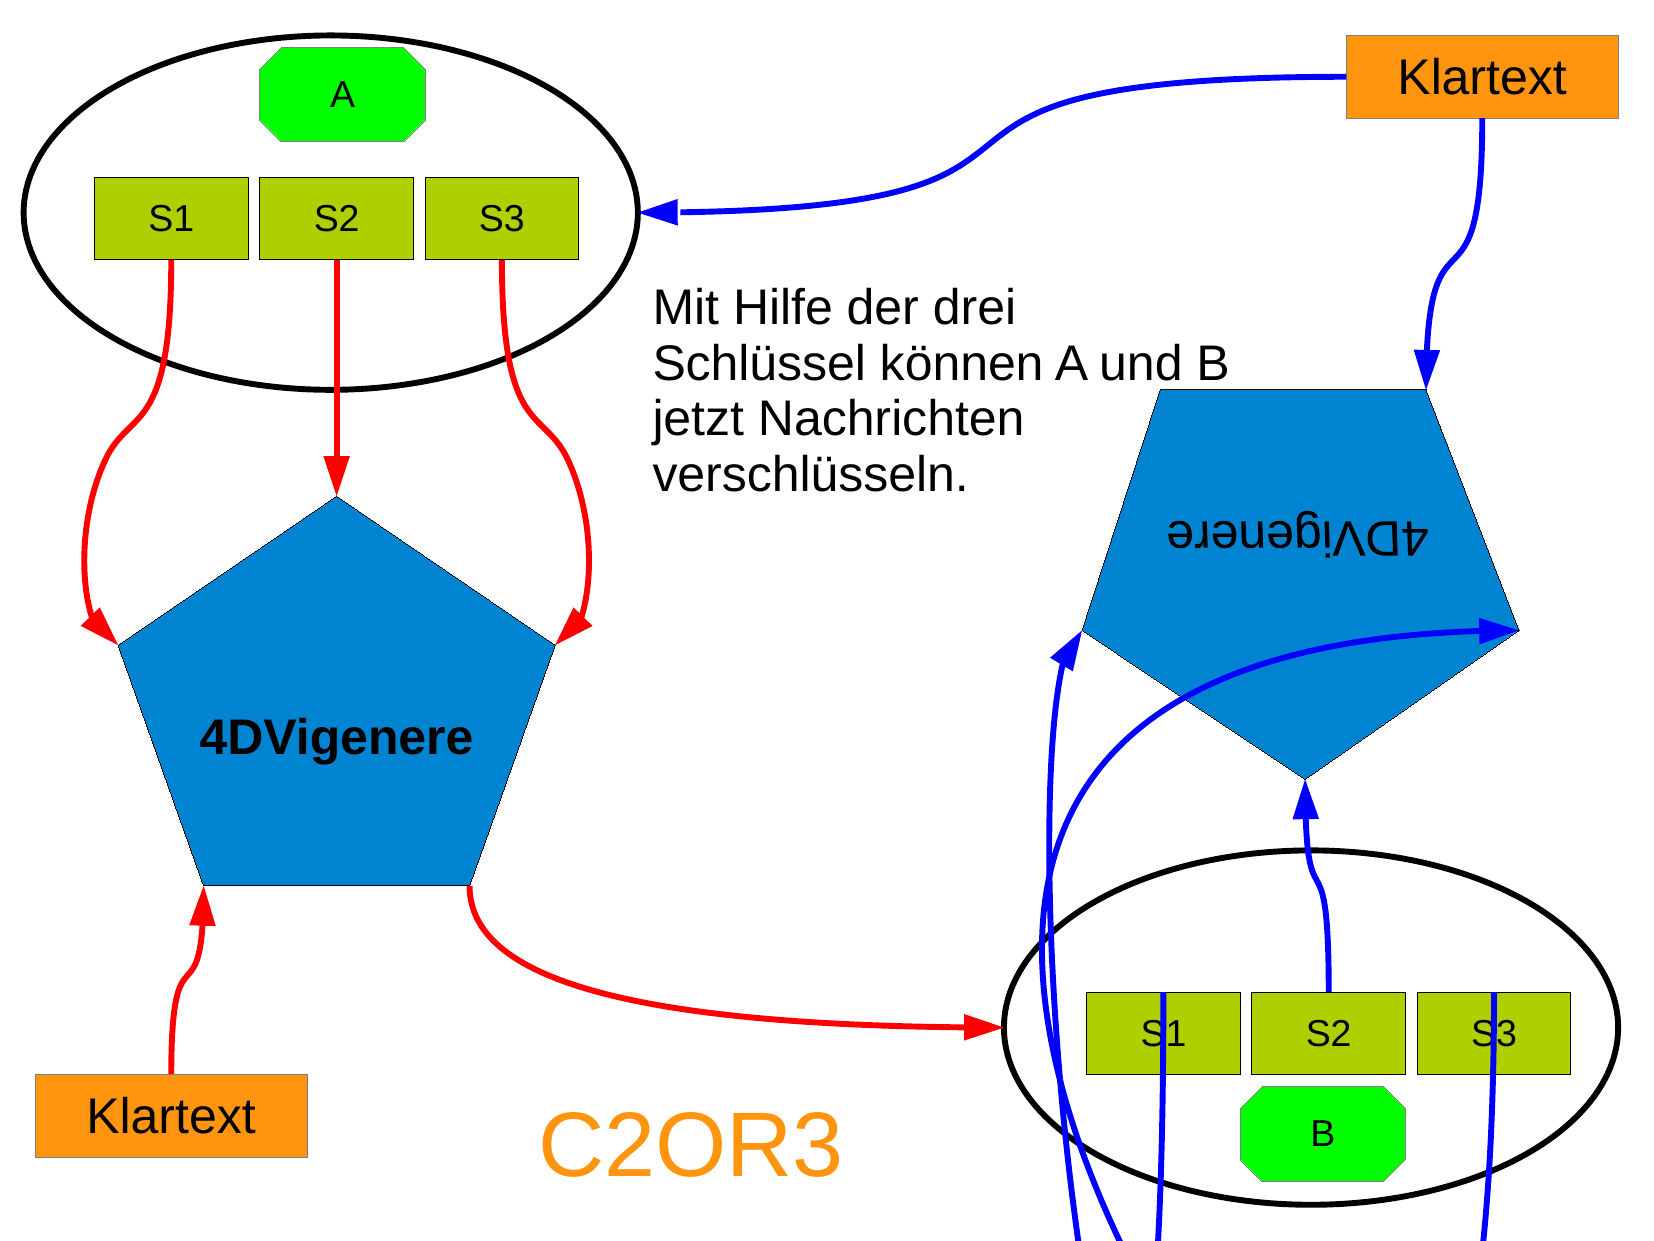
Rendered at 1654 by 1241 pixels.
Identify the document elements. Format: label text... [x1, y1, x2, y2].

text_box S1 [1146, 1022, 1160, 1033]
text_box S3 [1417, 992, 1491, 1075]
text_box 4DVigenere [1187, 632, 1517, 779]
text_box Mit Hilfe der drei Schlüssel können A und B jetzt Nachrichten verschlüsseln. [637, 271, 1258, 510]
text_box S1 [94, 177, 249, 260]
text_box Klartext [1346, 35, 1619, 119]
text_box S3 [1497, 992, 1571, 1075]
text_box S2 [259, 177, 414, 260]
text_box C2OR3 [531, 1062, 851, 1227]
text_box S2 [1251, 992, 1406, 1075]
text_box S3 [425, 177, 579, 260]
text_box 4DVigenere [118, 496, 556, 886]
text_box S1 [1086, 992, 1160, 1075]
text_box A [259, 47, 426, 142]
text_box 4DVigenere [1082, 389, 1519, 696]
text_box S1 [1166, 992, 1241, 1075]
text_box B [1240, 1086, 1406, 1182]
text_box Klartext [35, 1074, 308, 1158]
text_box S3 [1477, 1022, 1490, 1033]
